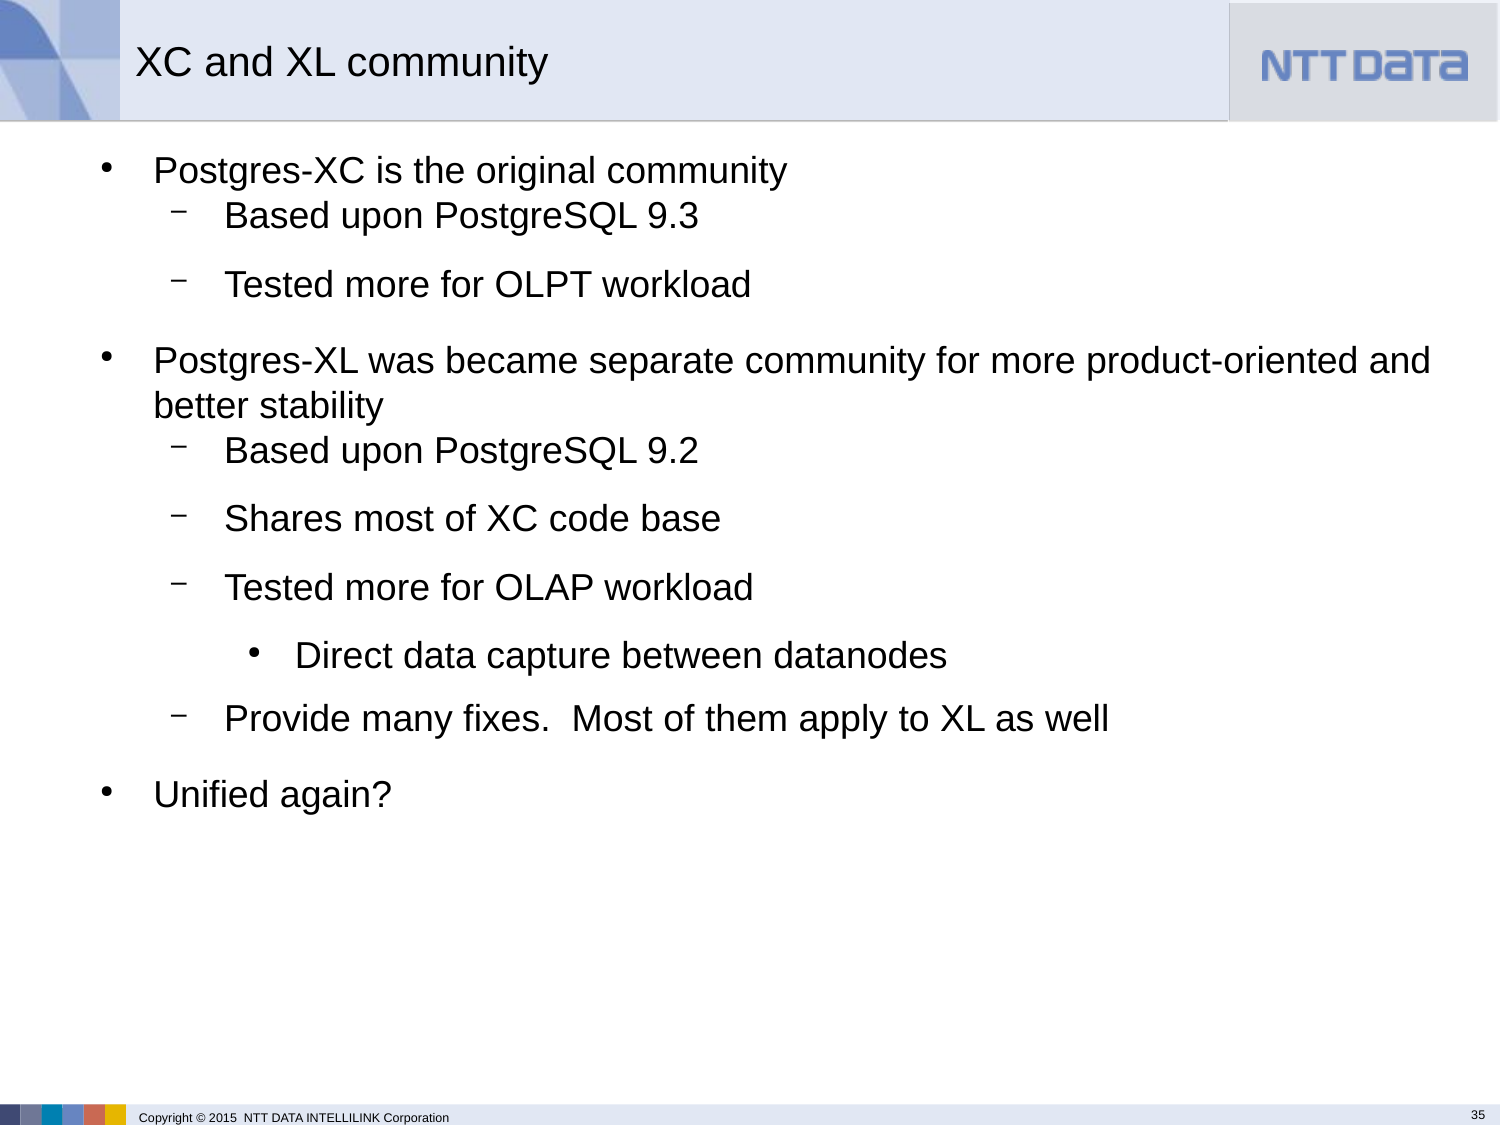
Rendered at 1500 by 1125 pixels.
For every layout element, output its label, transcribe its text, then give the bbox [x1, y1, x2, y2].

picture [1262, 50, 1468, 81]
title XC and XL community [120, 0, 1241, 120]
list Postgres-XC is the original community Based upon PostgreSQL 9.3 Tested more for OLPT workload Postgres-XL was became separate community for more product-oriented and better stability Based upon PostgreSQL 9.2 Shares most of XC code base Tested more for OLAP workload Direct data capture between datanodes Provide many fixes. Most of them apply to XL as well Unified again? [52, 138, 1448, 1052]
picture [0, 0, 120, 120]
